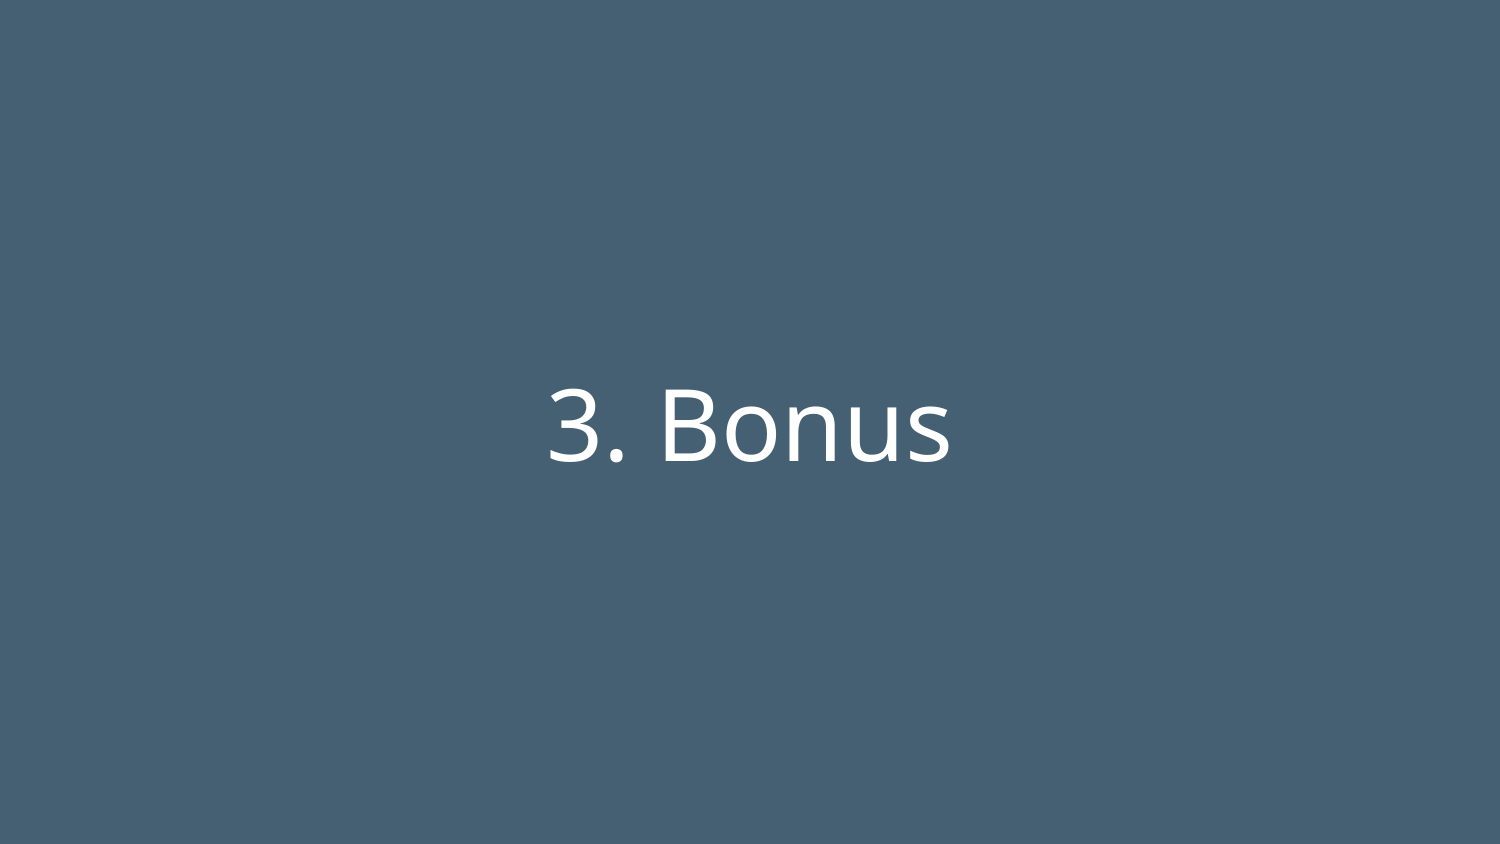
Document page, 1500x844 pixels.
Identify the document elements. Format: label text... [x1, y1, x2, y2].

text_box 3. Bonus [123, 253, 1377, 591]
